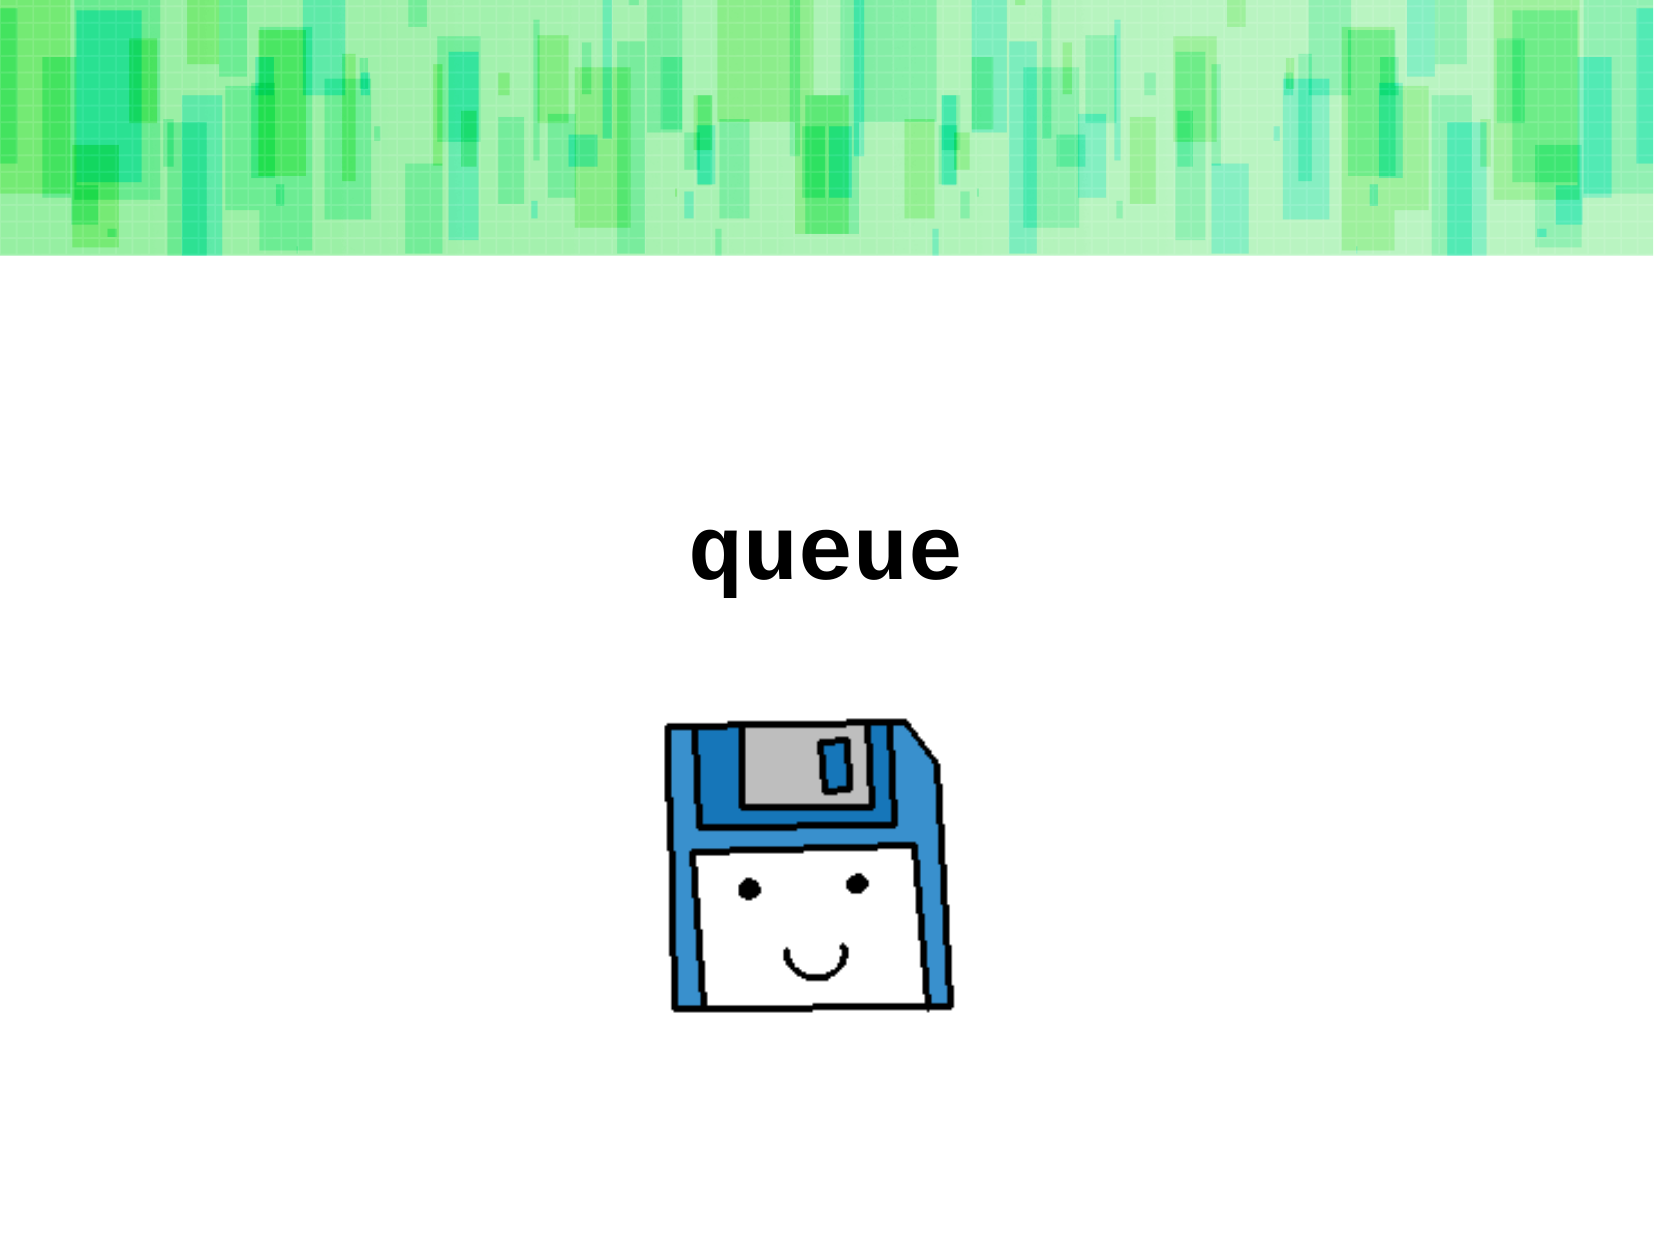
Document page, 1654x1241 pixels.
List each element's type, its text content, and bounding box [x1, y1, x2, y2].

subtitle queue [82, 285, 1571, 826]
picture [0, 0, 1654, 1241]
